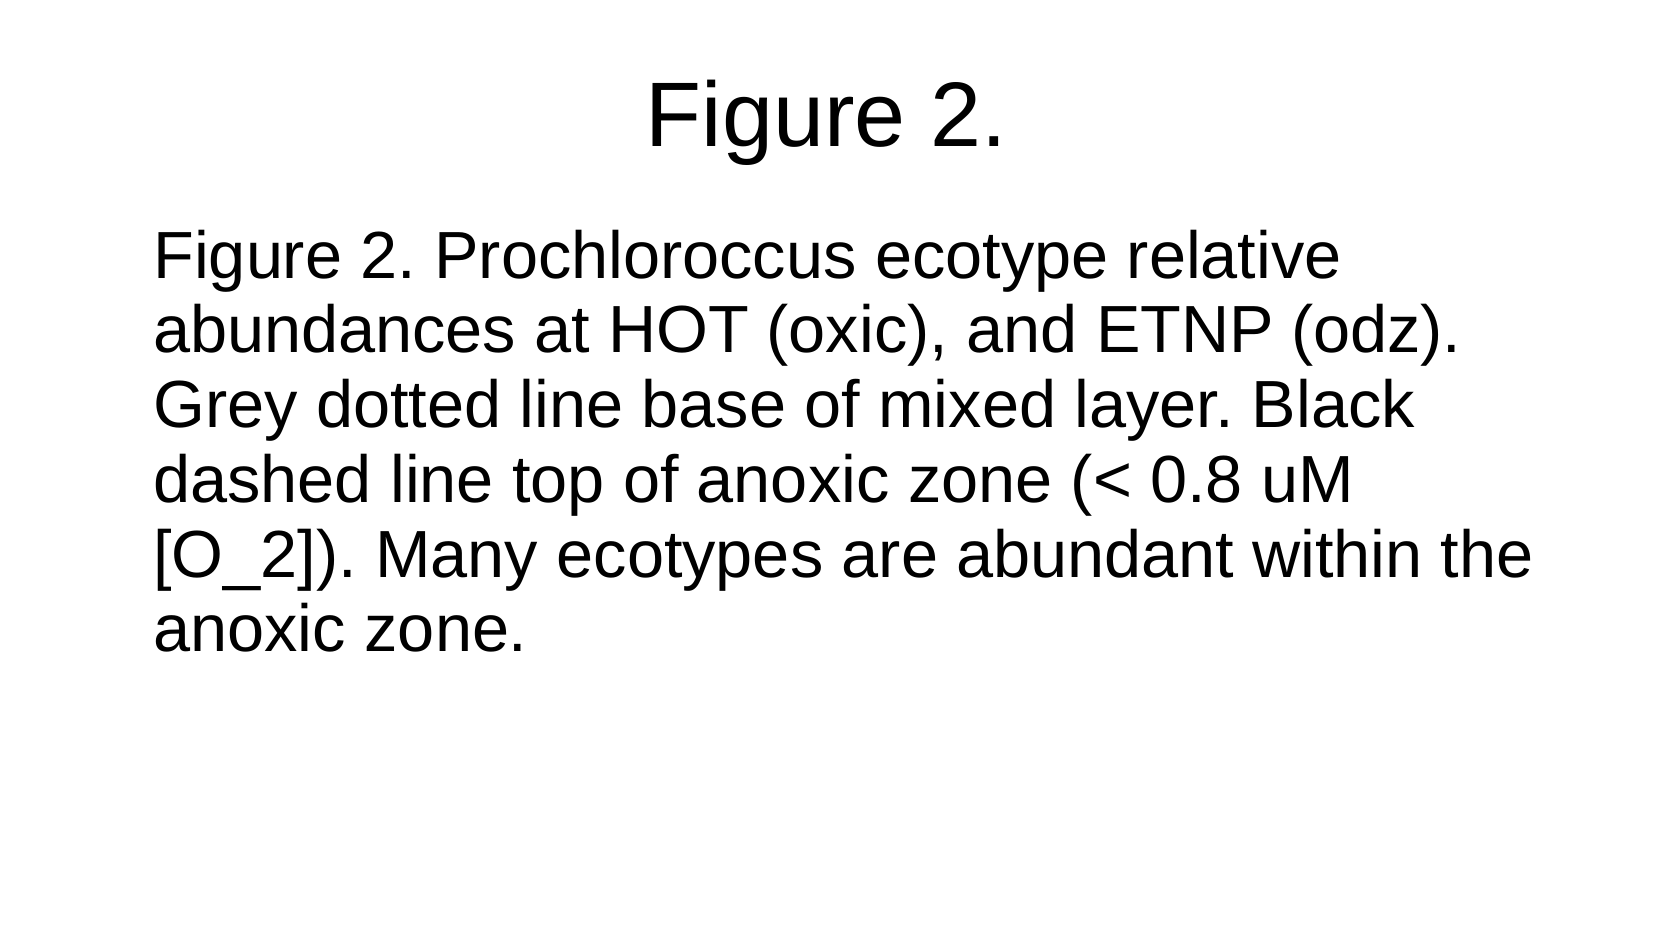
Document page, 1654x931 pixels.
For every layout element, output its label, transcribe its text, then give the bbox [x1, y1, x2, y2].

title Figure 2. [82, 37, 1571, 193]
list Figure 2. Prochloroccus ecotype relative abundances at HOT (oxic), and ETNP (odz). Grey dotted line base of mixed layer. Black dashed line top of anoxic zone (< 0.8 uM [O_2]). Many ecotypes are abundant within the anoxic zone. [82, 217, 1571, 758]
